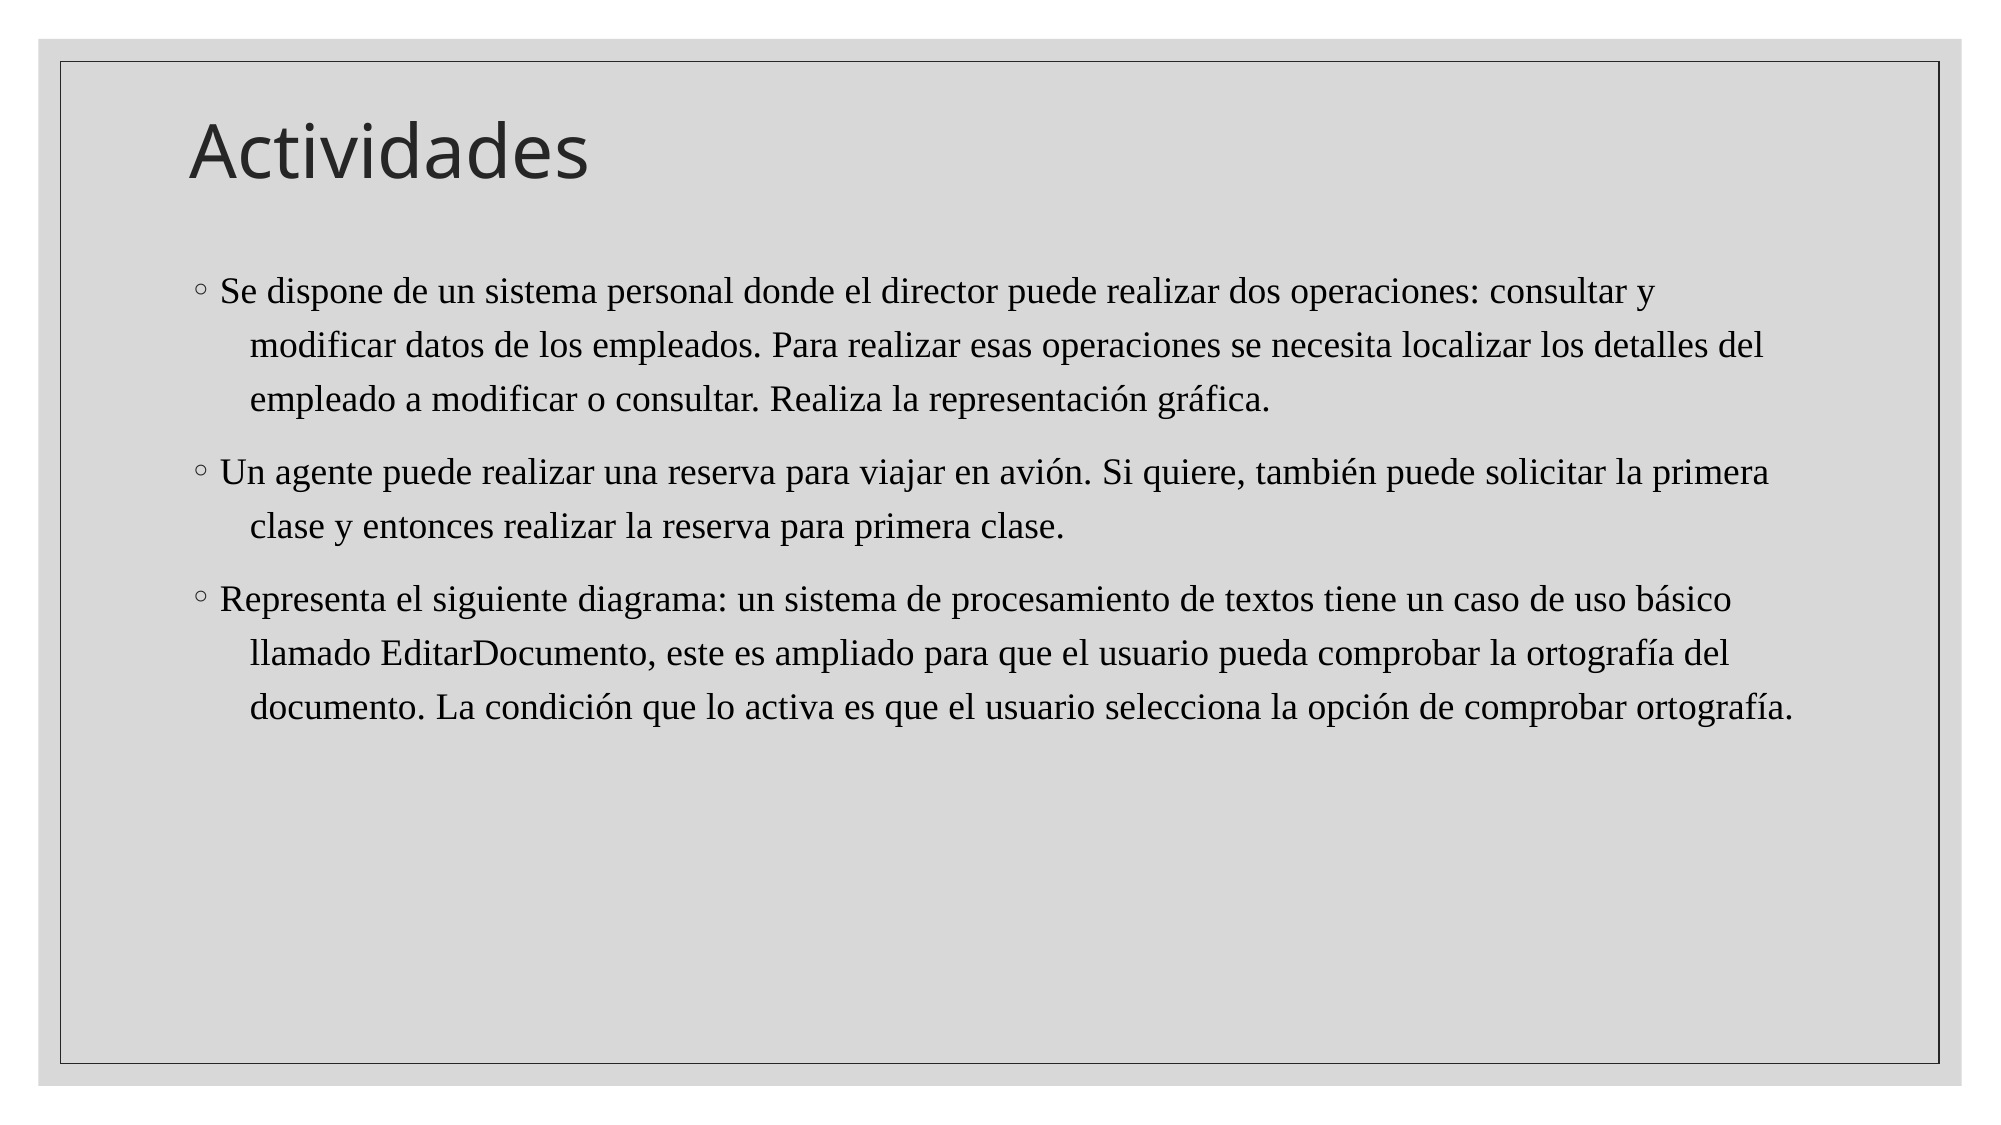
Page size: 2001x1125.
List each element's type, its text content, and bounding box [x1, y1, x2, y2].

title Actividades [174, 105, 1825, 204]
list Se dispone de un sistema personal donde el director puede realizar dos operaciones: consultar y modificar datos de los empleados. Para realizar esas operaciones se necesita localizar los detalles del empleado a modificar o consultar. Realiza la representación gráfica. Un agente puede realizar una reserva para viajar en avión. Si quiere, también puede solicitar la primera clase y entonces realizar la reserva para primera clase. Representa el siguiente diagrama: un sistema de procesamiento de textos tiene un caso de uso básico llamado EditarDocumento, este es ampliado para que el usuario pueda comprobar la ortografía del documento. La condición que lo activa es que el usuario selecciona la opción de comprobar ortografía. [174, 249, 1825, 977]
